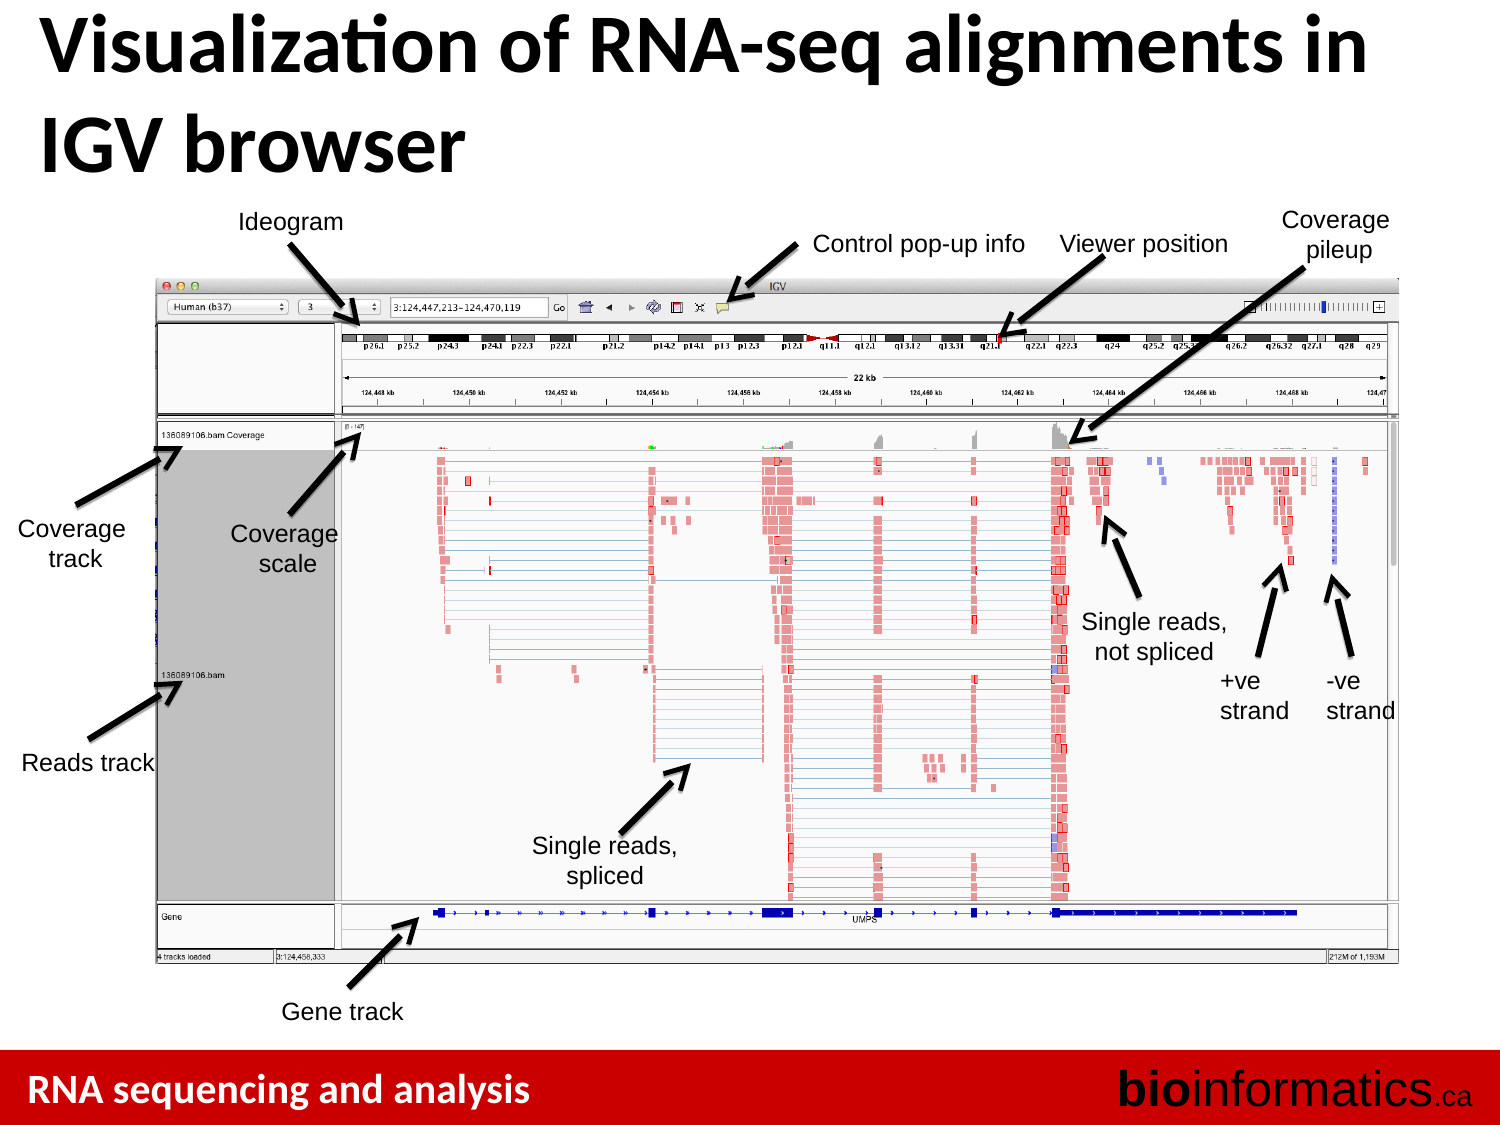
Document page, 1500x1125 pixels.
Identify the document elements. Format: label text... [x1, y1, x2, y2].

text_box Ideogram [223, 198, 360, 243]
text_box +ve strand [1205, 656, 1305, 732]
text_box Gene track [266, 987, 420, 1033]
text_box Coverage scale [215, 510, 361, 586]
text_box Viewer position [1044, 220, 1245, 265]
text_box -ve strand [1311, 656, 1411, 732]
text_box Coverage track [2, 505, 149, 580]
text_box Reads track [6, 739, 170, 785]
text_box Coverage pileup [1266, 196, 1413, 272]
text_box Single reads, spliced [513, 822, 697, 898]
picture [135, 278, 1418, 965]
text_box Single reads, not spliced [1063, 597, 1247, 673]
text_box Control pop-up info [798, 220, 1042, 265]
title Visualization of RNA-seq alignments in IGV browser [24, 0, 1475, 184]
